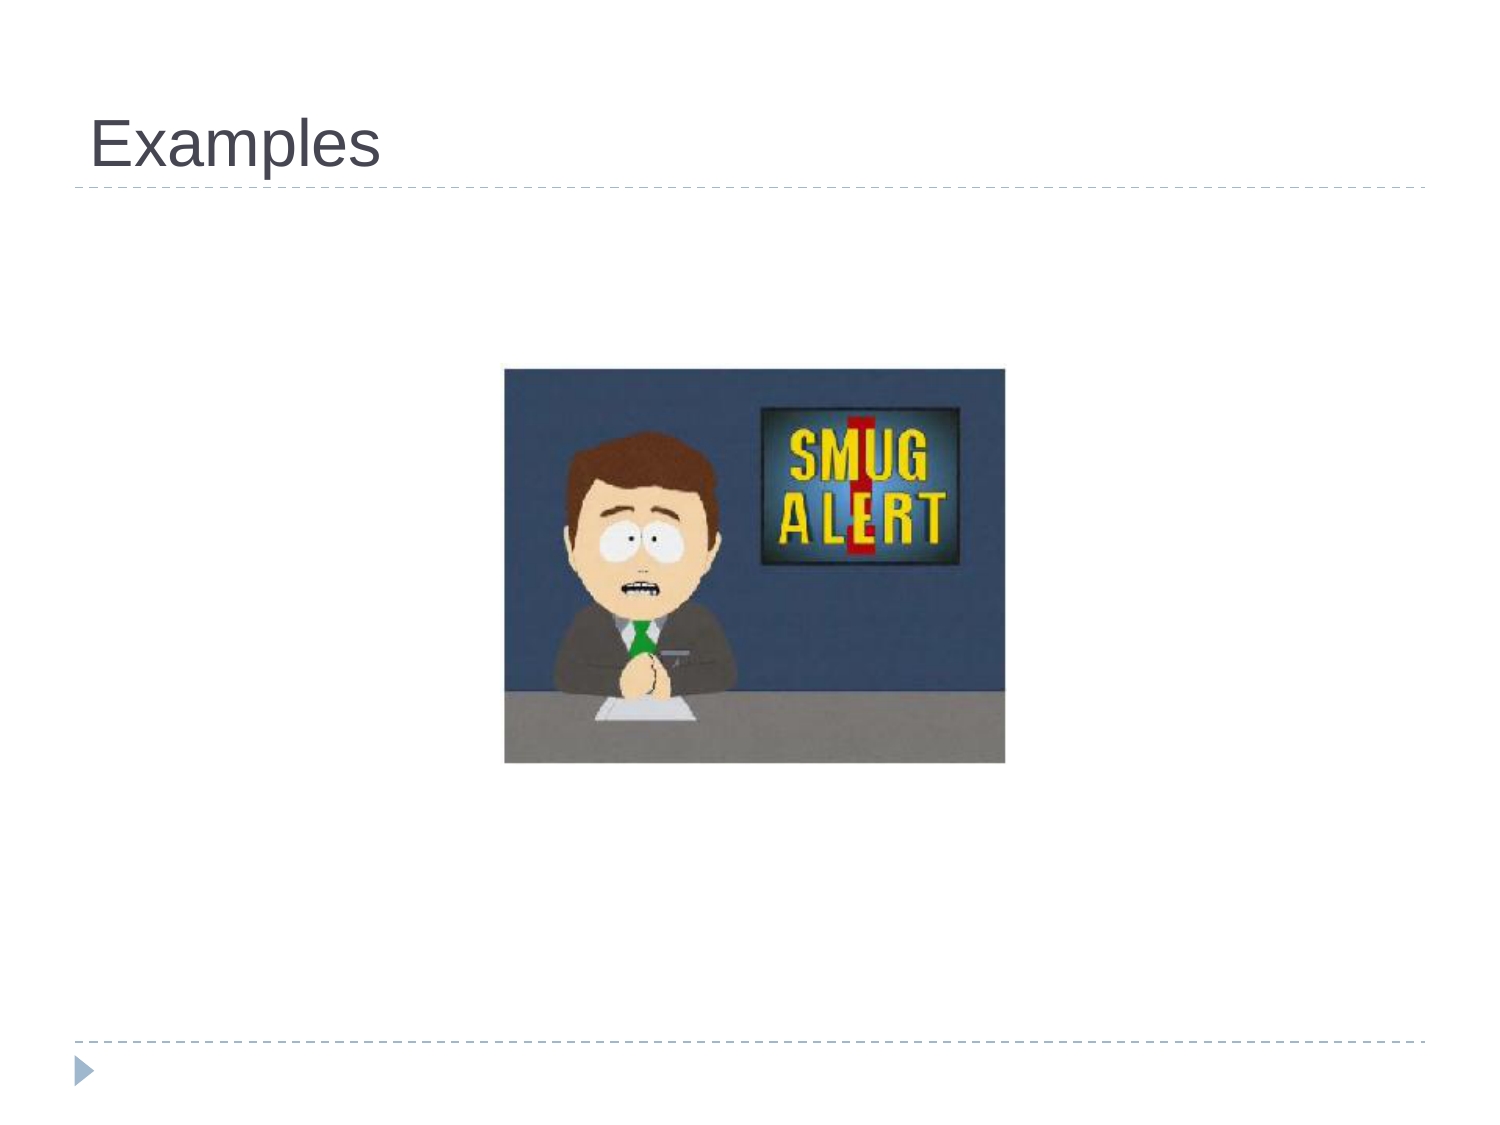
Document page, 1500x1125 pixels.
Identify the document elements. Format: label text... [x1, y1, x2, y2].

title Examples [75, 24, 1425, 188]
picture [500, 363, 1007, 765]
